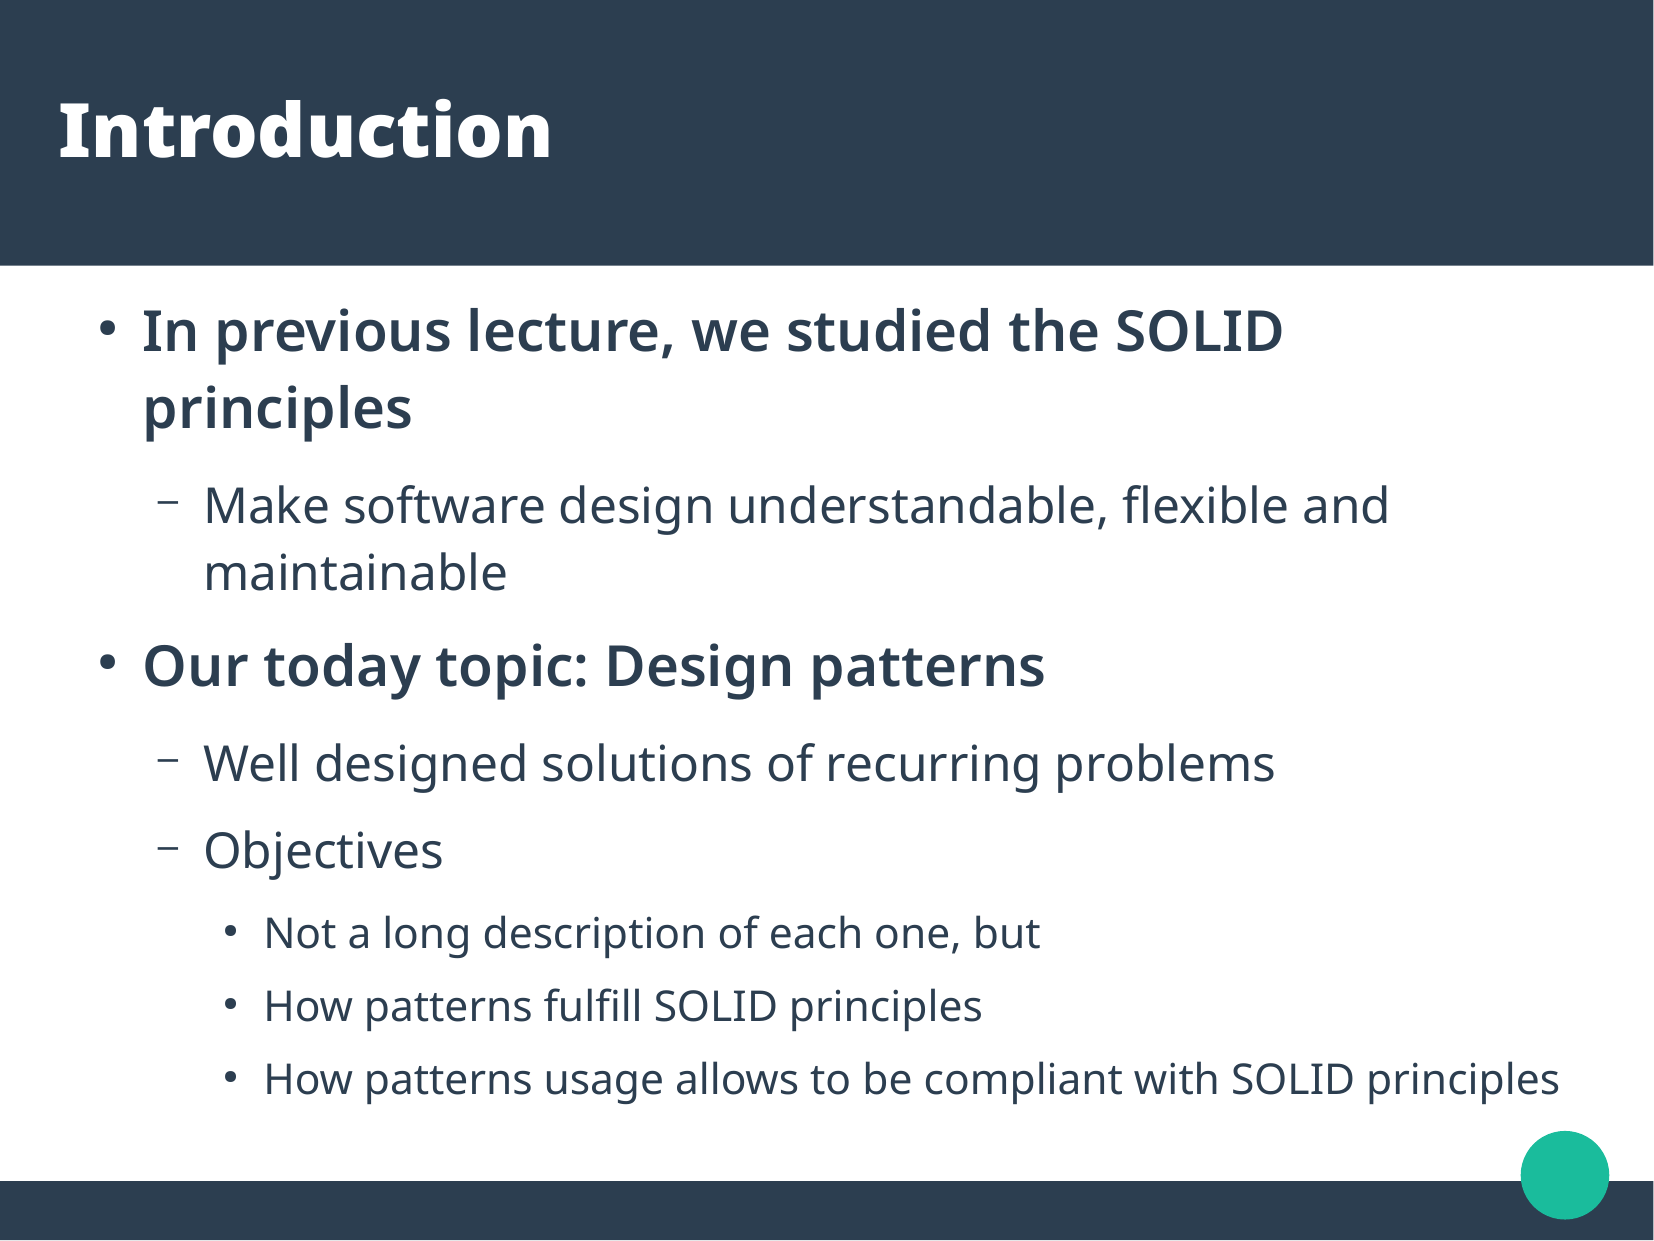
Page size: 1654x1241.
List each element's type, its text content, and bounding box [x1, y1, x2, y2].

list In previous lecture, we studied the SOLID principles Make software design understandable, flexible and maintainable Our today topic: Design patterns Well designed solutions of recurring problems Objectives Not a long description of each one, but How patterns fulfill SOLID principles How patterns usage allows to be compliant with SOLID principles [82, 290, 1571, 1170]
title Introduction [59, 49, 1595, 207]
